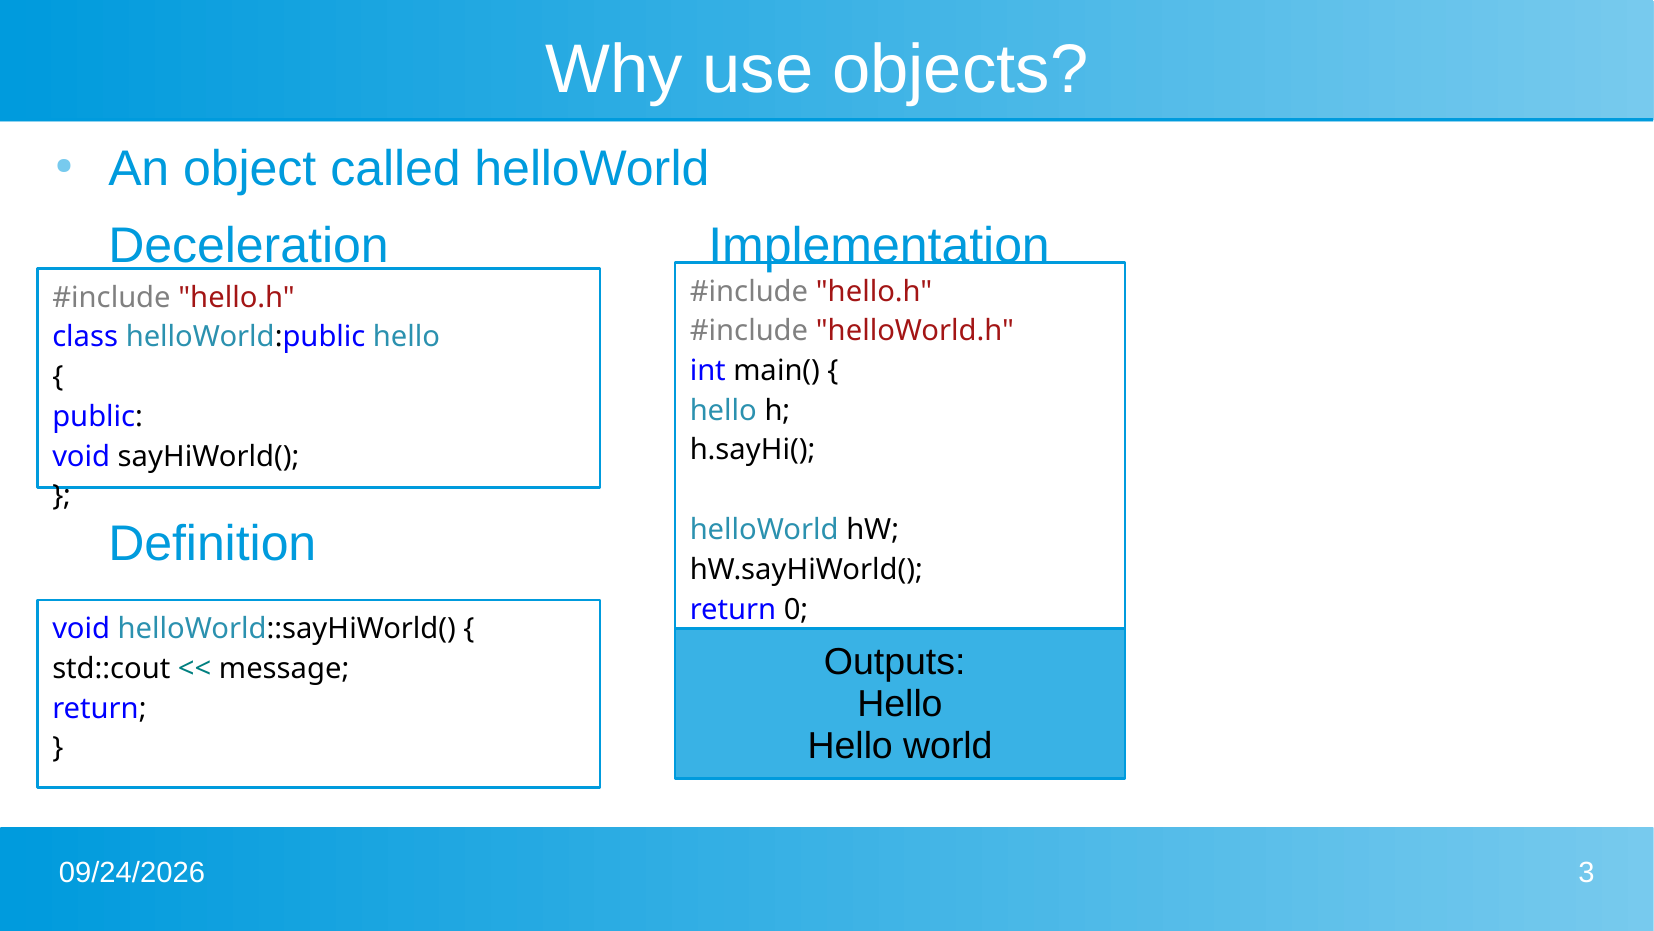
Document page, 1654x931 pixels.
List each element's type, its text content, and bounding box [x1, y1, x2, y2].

title Why use objects? [59, 29, 1595, 108]
text_box #include "hello.h" #include "helloWorld.h" int main() { hello h; h.sayHi(); helloWorld hW; hW.sayHiWorld(); return 0; } [675, 262, 1126, 628]
text_box void helloWorld::sayHiWorld() { std::cout << message; return; } [37, 600, 601, 788]
list An object called helloWorld Deceleration Implementation [37, 139, 1573, 188]
text_box #include "hello.h" class helloWorld:public hello { public: void sayHiWorld(); }; [37, 268, 601, 488]
list Definition [37, 514, 674, 563]
text_box Outputs: Hello Hello world [675, 628, 1126, 779]
